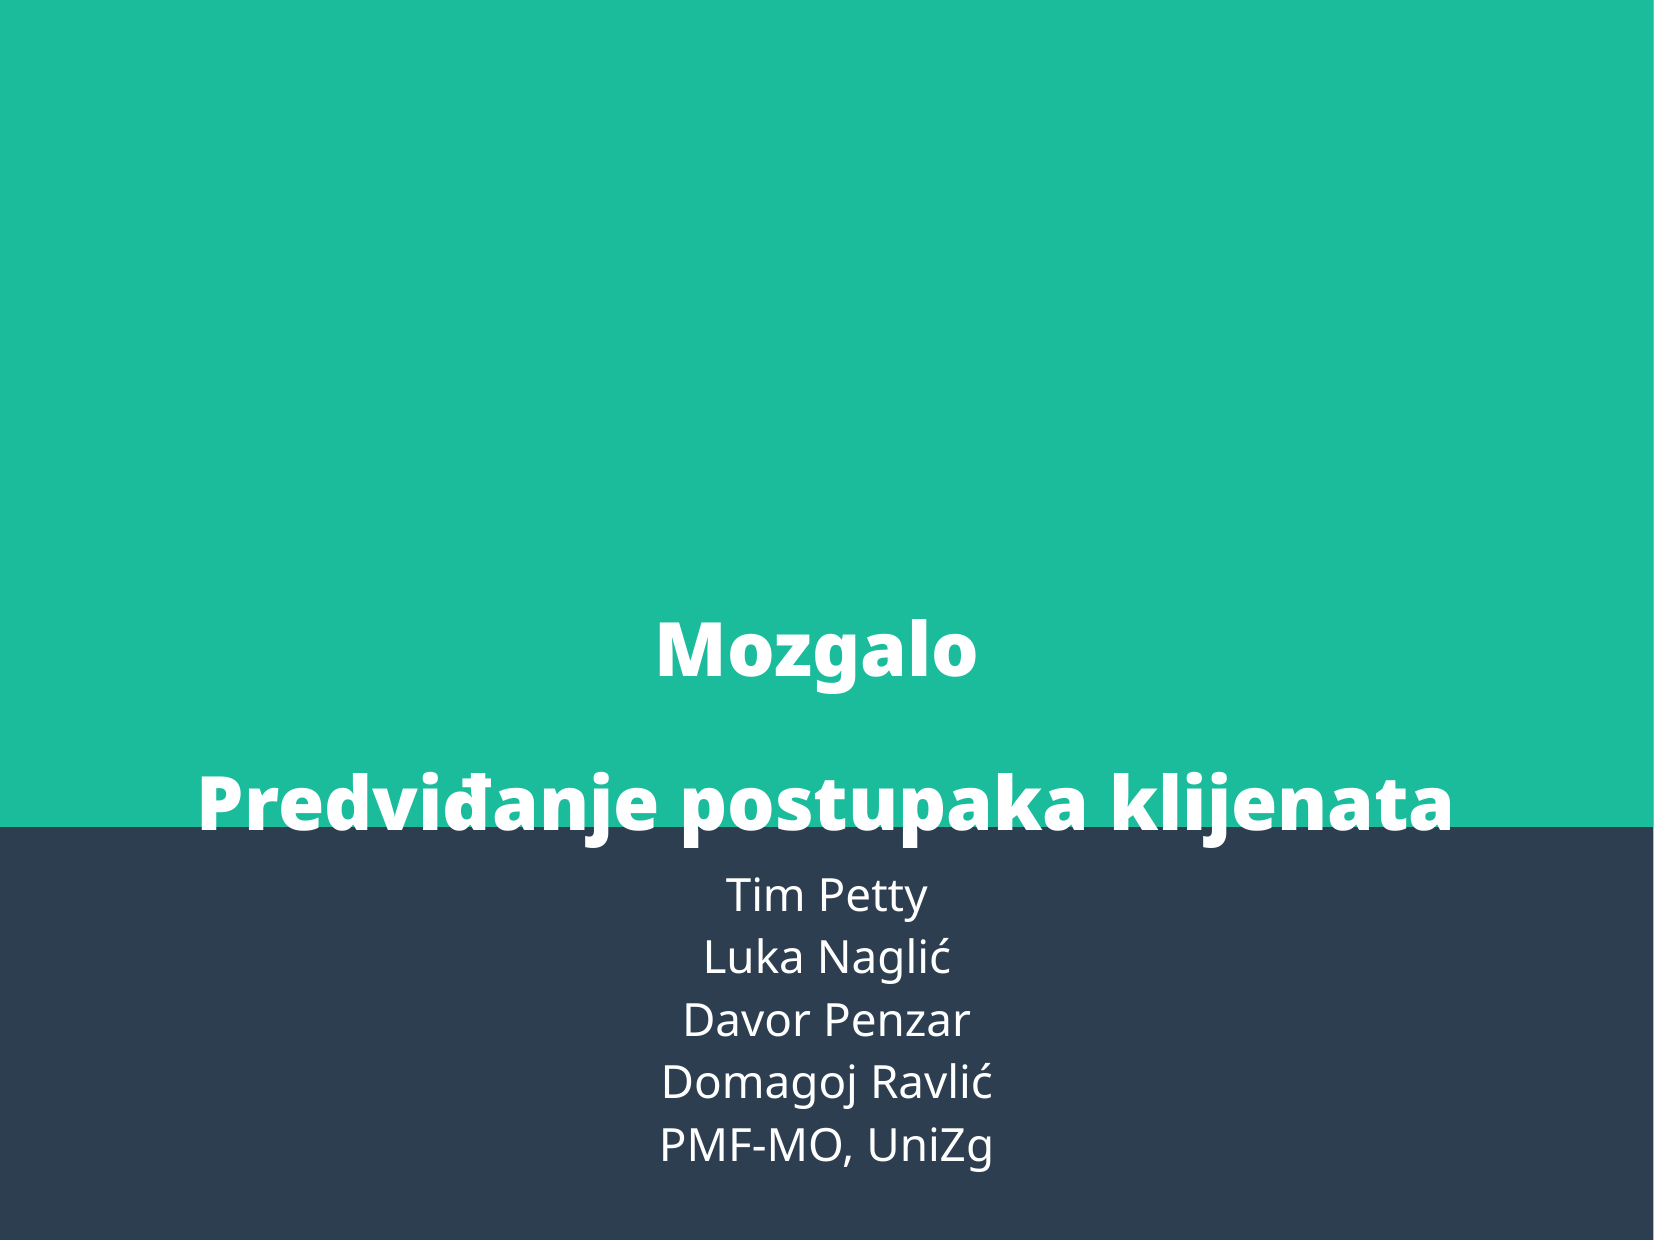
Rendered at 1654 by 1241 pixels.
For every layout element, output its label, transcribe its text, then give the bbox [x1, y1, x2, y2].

title Mozgalo Predviđanje postupaka klijenata [59, 567, 1595, 830]
subtitle Tim Petty Luka Naglić Davor Penzar Domagoj Ravlić PMF-MO, UniZg [59, 856, 1595, 1182]
